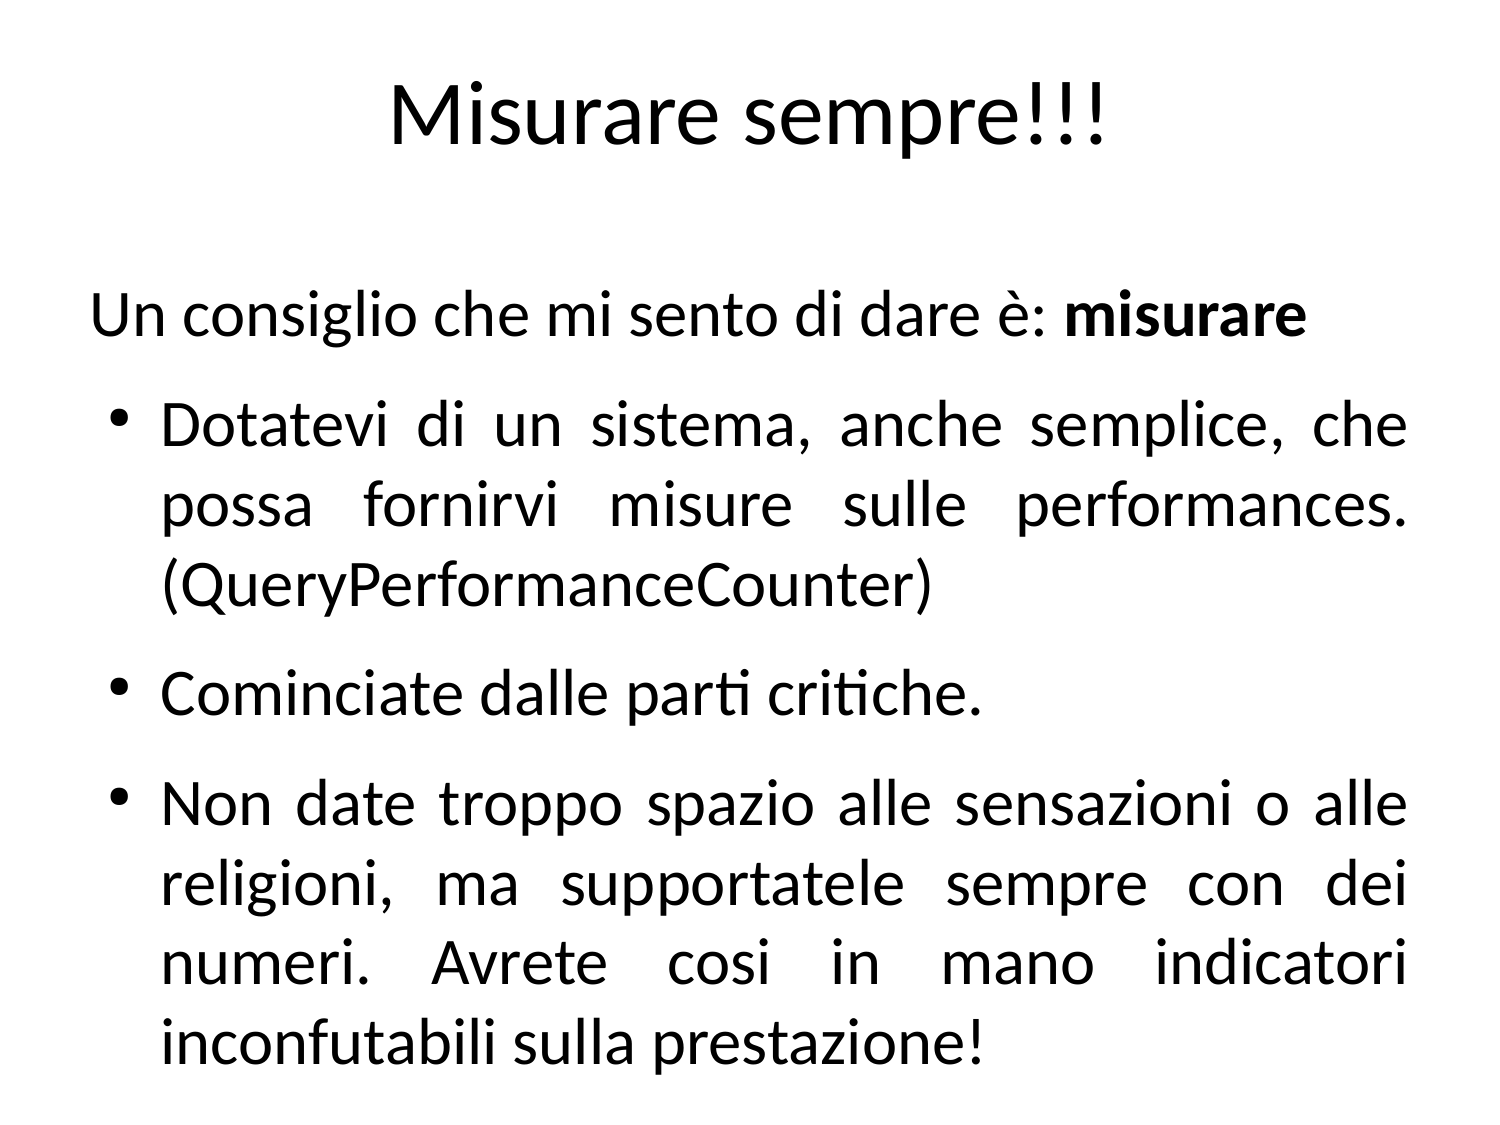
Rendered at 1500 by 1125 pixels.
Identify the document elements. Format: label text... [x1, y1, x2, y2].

title Misurare sempre!!! [75, 45, 1425, 233]
list Un consiglio che mi sento di dare è: misurare Dotatevi di un sistema, anche semplice, che possa fornirvi misure sulle performances. (QueryPerformanceCounter) Cominciate dalle parti critiche. Non date troppo spazio alle sensazioni o alle religioni, ma supportatele sempre con dei numeri. Avrete cosi in mano indicatori inconfutabili sulla prestazione! [75, 262, 1425, 1005]
